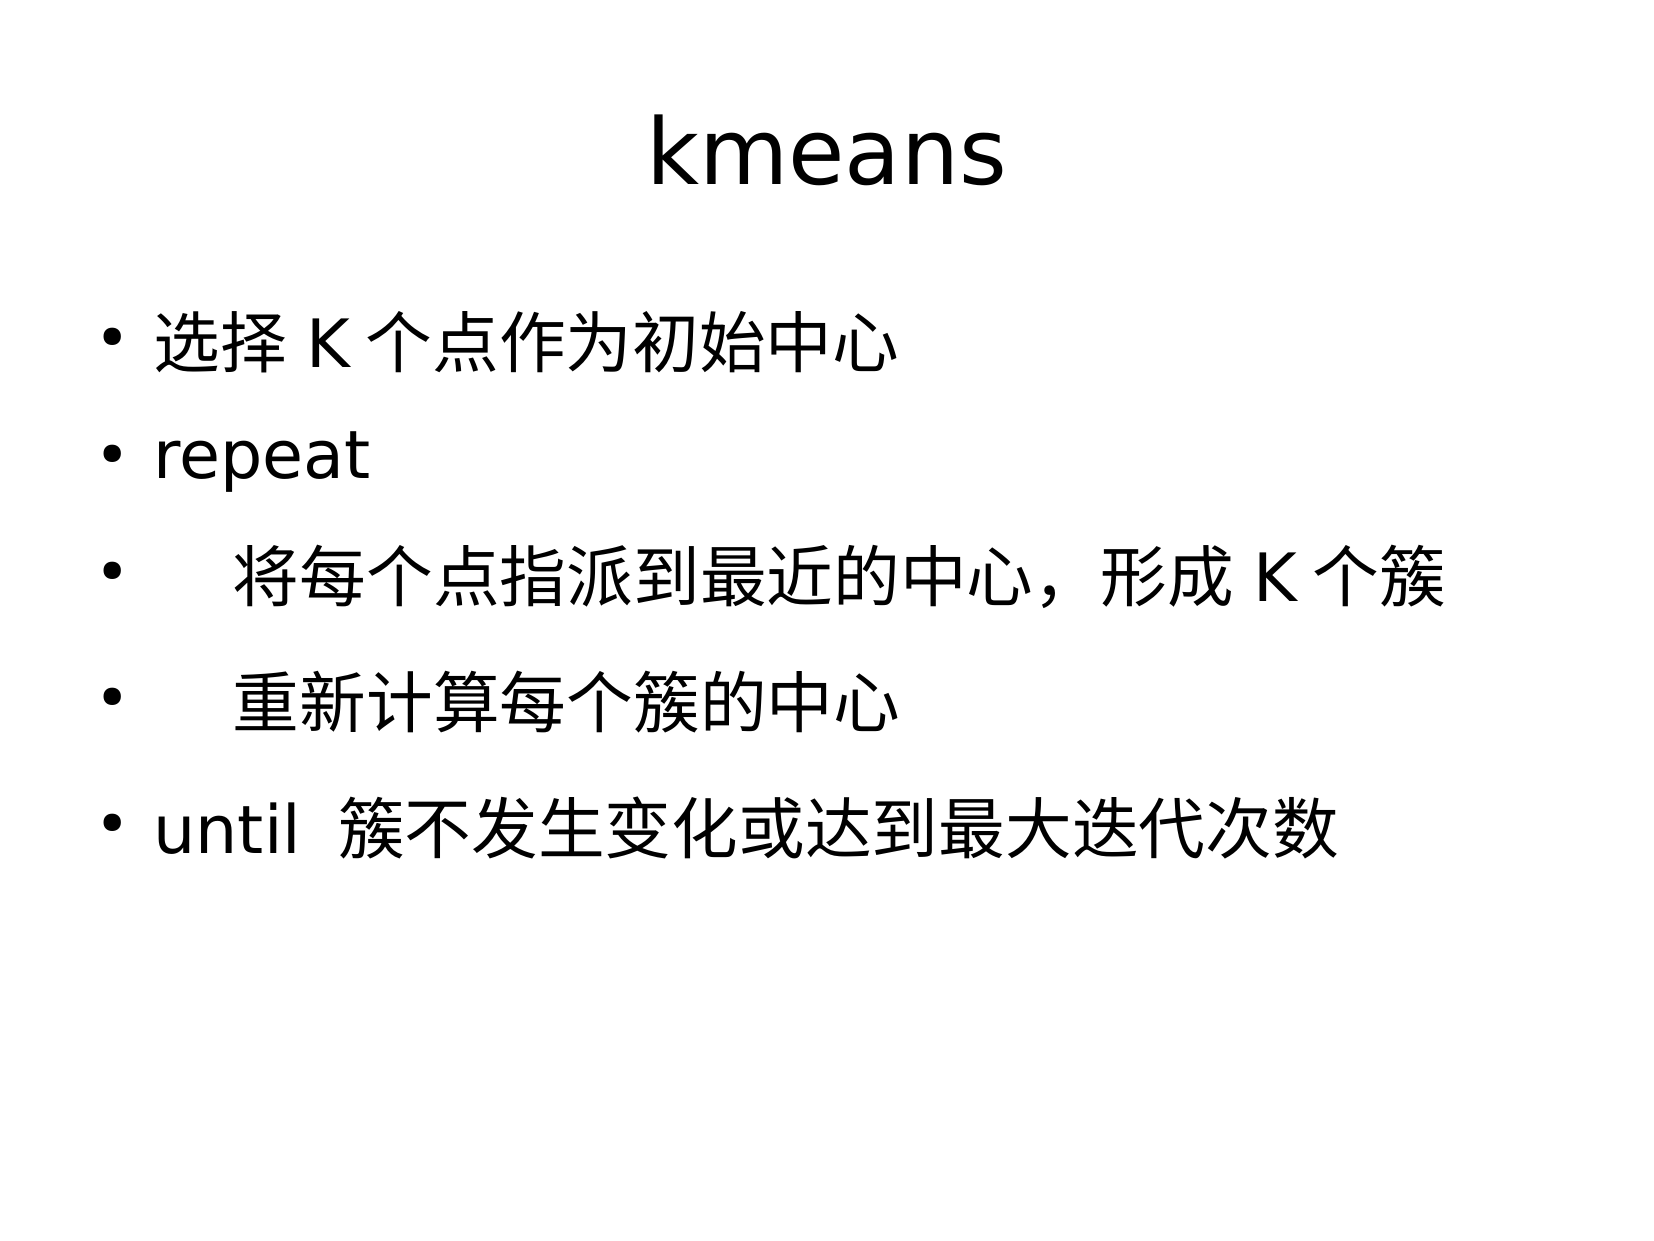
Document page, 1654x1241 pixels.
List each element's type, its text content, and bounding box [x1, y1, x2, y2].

title kmeans [82, 49, 1571, 257]
list 选择K个点作为初始中心 repeat 将每个点指派到最近的中心，形成K个簇 重新计算每个簇的中心 until 簇不发生变化或达到最大迭代次数 [82, 290, 1571, 1010]
